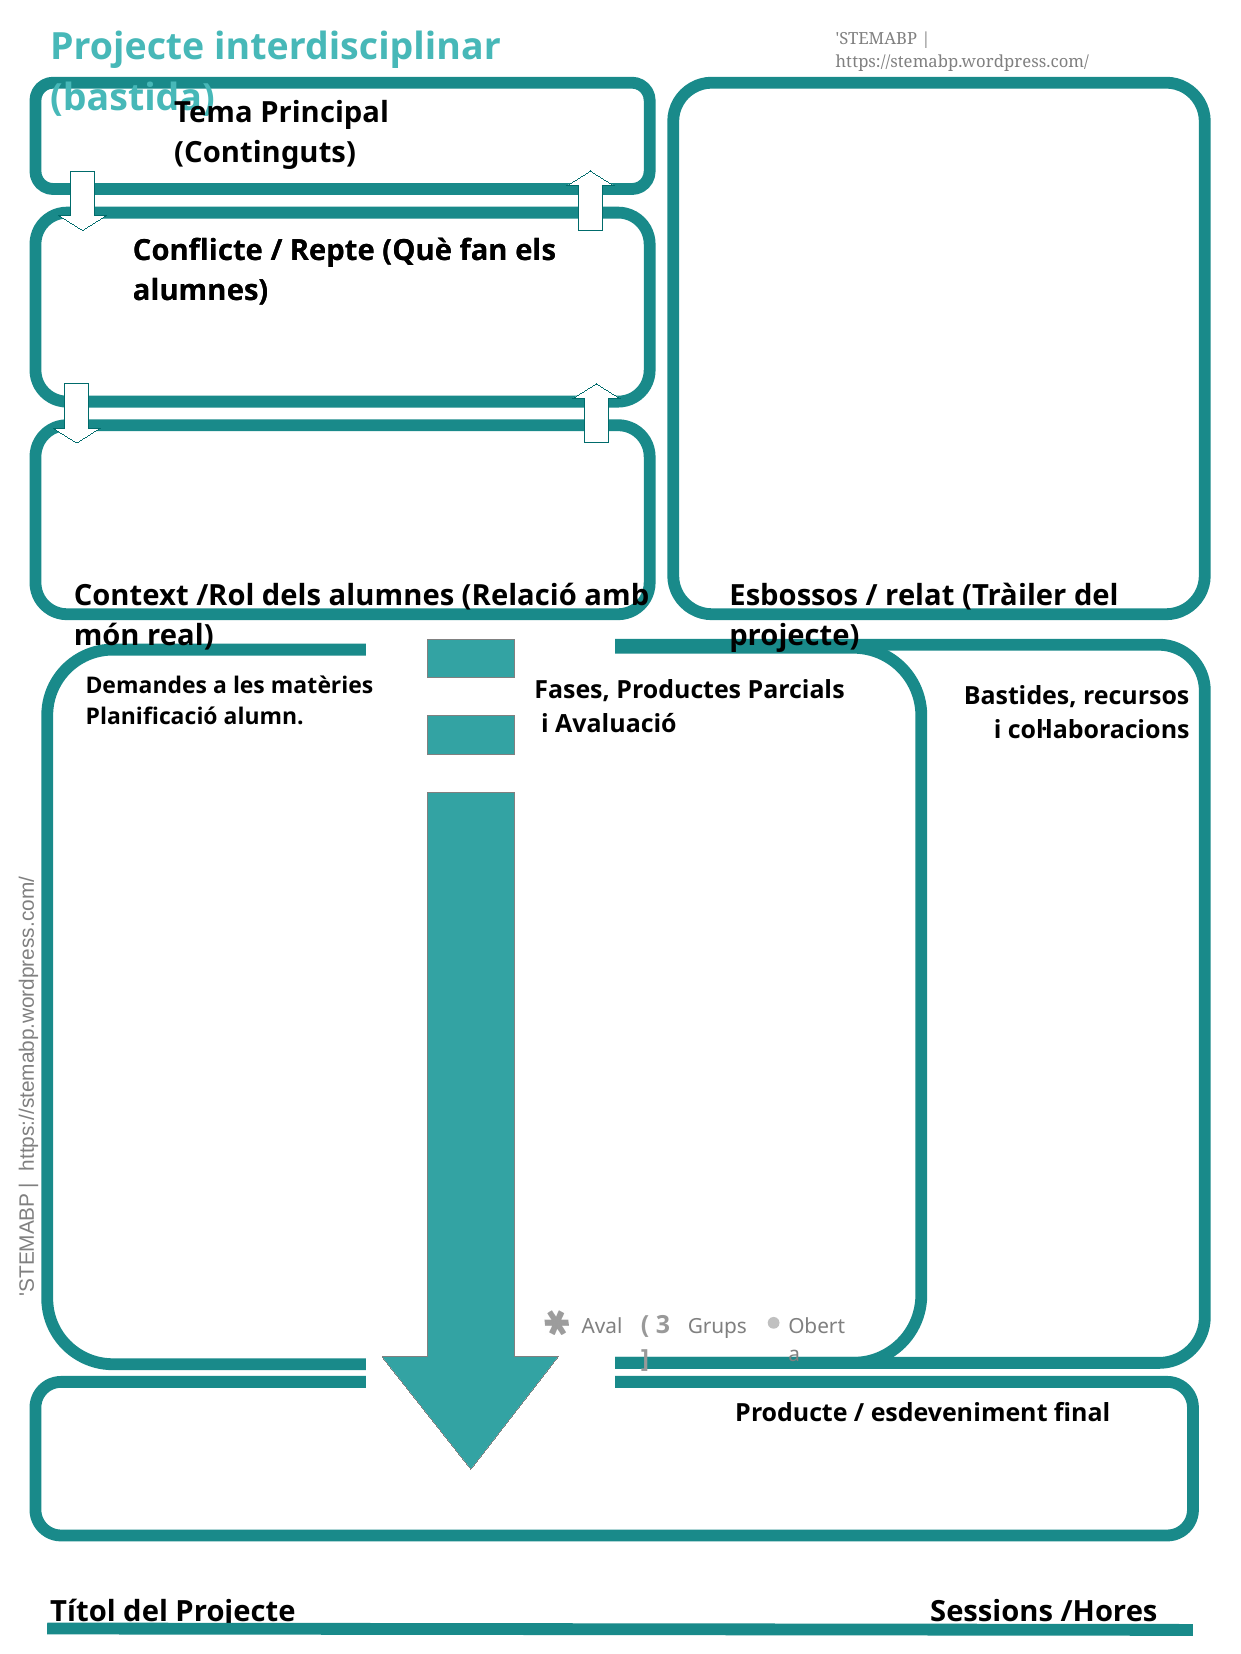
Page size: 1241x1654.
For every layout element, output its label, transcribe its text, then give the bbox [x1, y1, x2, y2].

text_box [366, 715, 615, 1470]
text_box Sessions /Hores [915, 1582, 1199, 1629]
text_box 'STEMABP | https://stemabp.wordpress.com/ [7, 496, 48, 1311]
text_box Aval [566, 1303, 662, 1341]
text_box Fases, Productes Parcials i Avaluació [519, 664, 1016, 733]
text_box Oberta [773, 1303, 869, 1341]
text_box [768, 1317, 773, 1329]
text_box [572, 383, 621, 443]
text_box Context /Rol dels alumnes (Relació amb món real) [59, 566, 721, 613]
text_box [58, 171, 107, 231]
text_box 'STEMABP | https://stemabp.wordpress.com/ [820, 19, 1205, 60]
text_box Demandes a les matèries Planificació alumn. [70, 661, 567, 726]
text_box Projecte interdisciplinar (bastida) [35, 11, 556, 67]
text_box Bastides, recursos i col·laboracions [850, 670, 1205, 739]
text_box [53, 383, 101, 443]
text_box [366, 631, 615, 678]
text_box Esbossos / relat (Tràiler del projecte) [721, 566, 1170, 613]
text_box Grups [673, 1303, 768, 1341]
picture [543, 1310, 570, 1335]
text_box ( 3 ] [625, 1299, 697, 1341]
text_box [566, 170, 615, 231]
text_box Títol del Projecte [35, 1582, 532, 1629]
text_box Tema Principal (Continguts) [159, 84, 550, 130]
text_box Producte / esdeveniment final [720, 1387, 1217, 1430]
text_box Conflicte / Repte (Què fan els alumnes) [118, 221, 615, 268]
